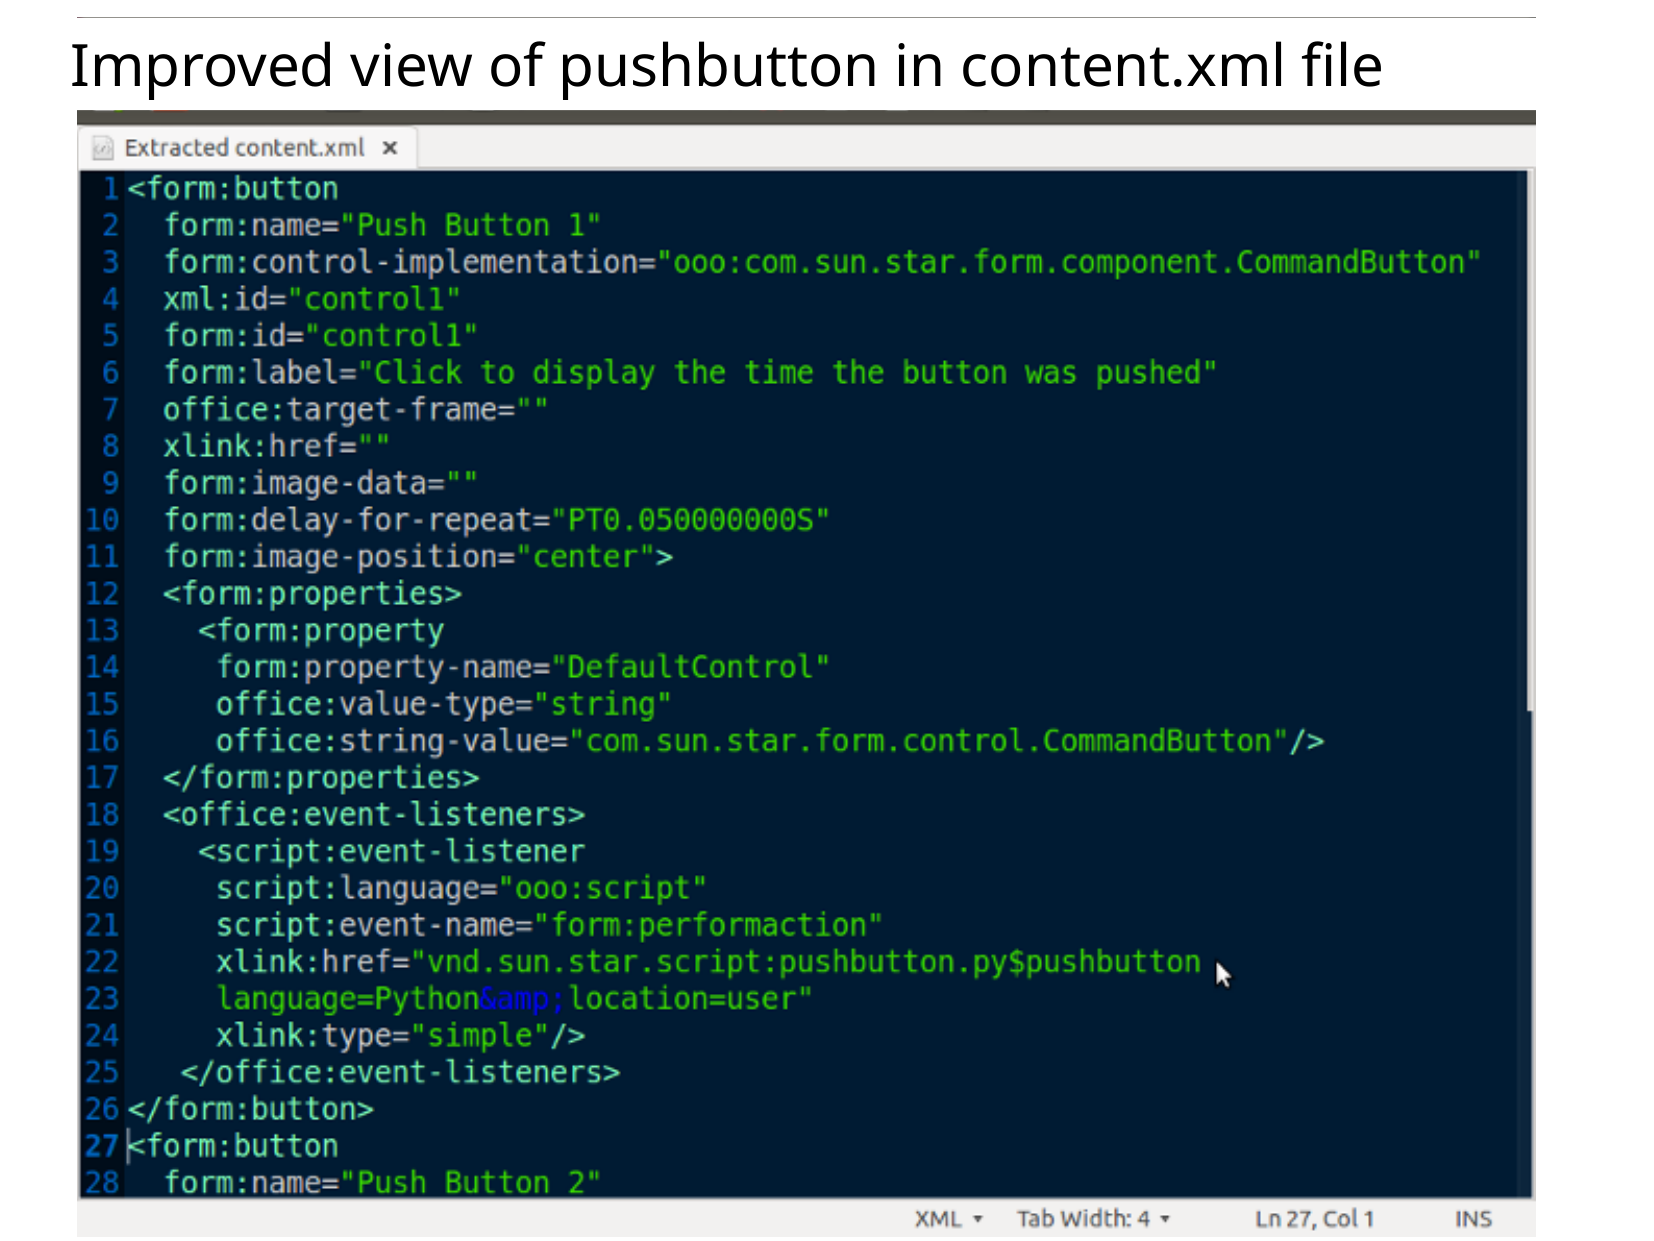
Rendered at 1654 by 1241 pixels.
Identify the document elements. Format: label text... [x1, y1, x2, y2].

picture [77, 111, 1536, 1237]
title Improved view of pushbutton in content.xml file [70, 17, 1560, 111]
